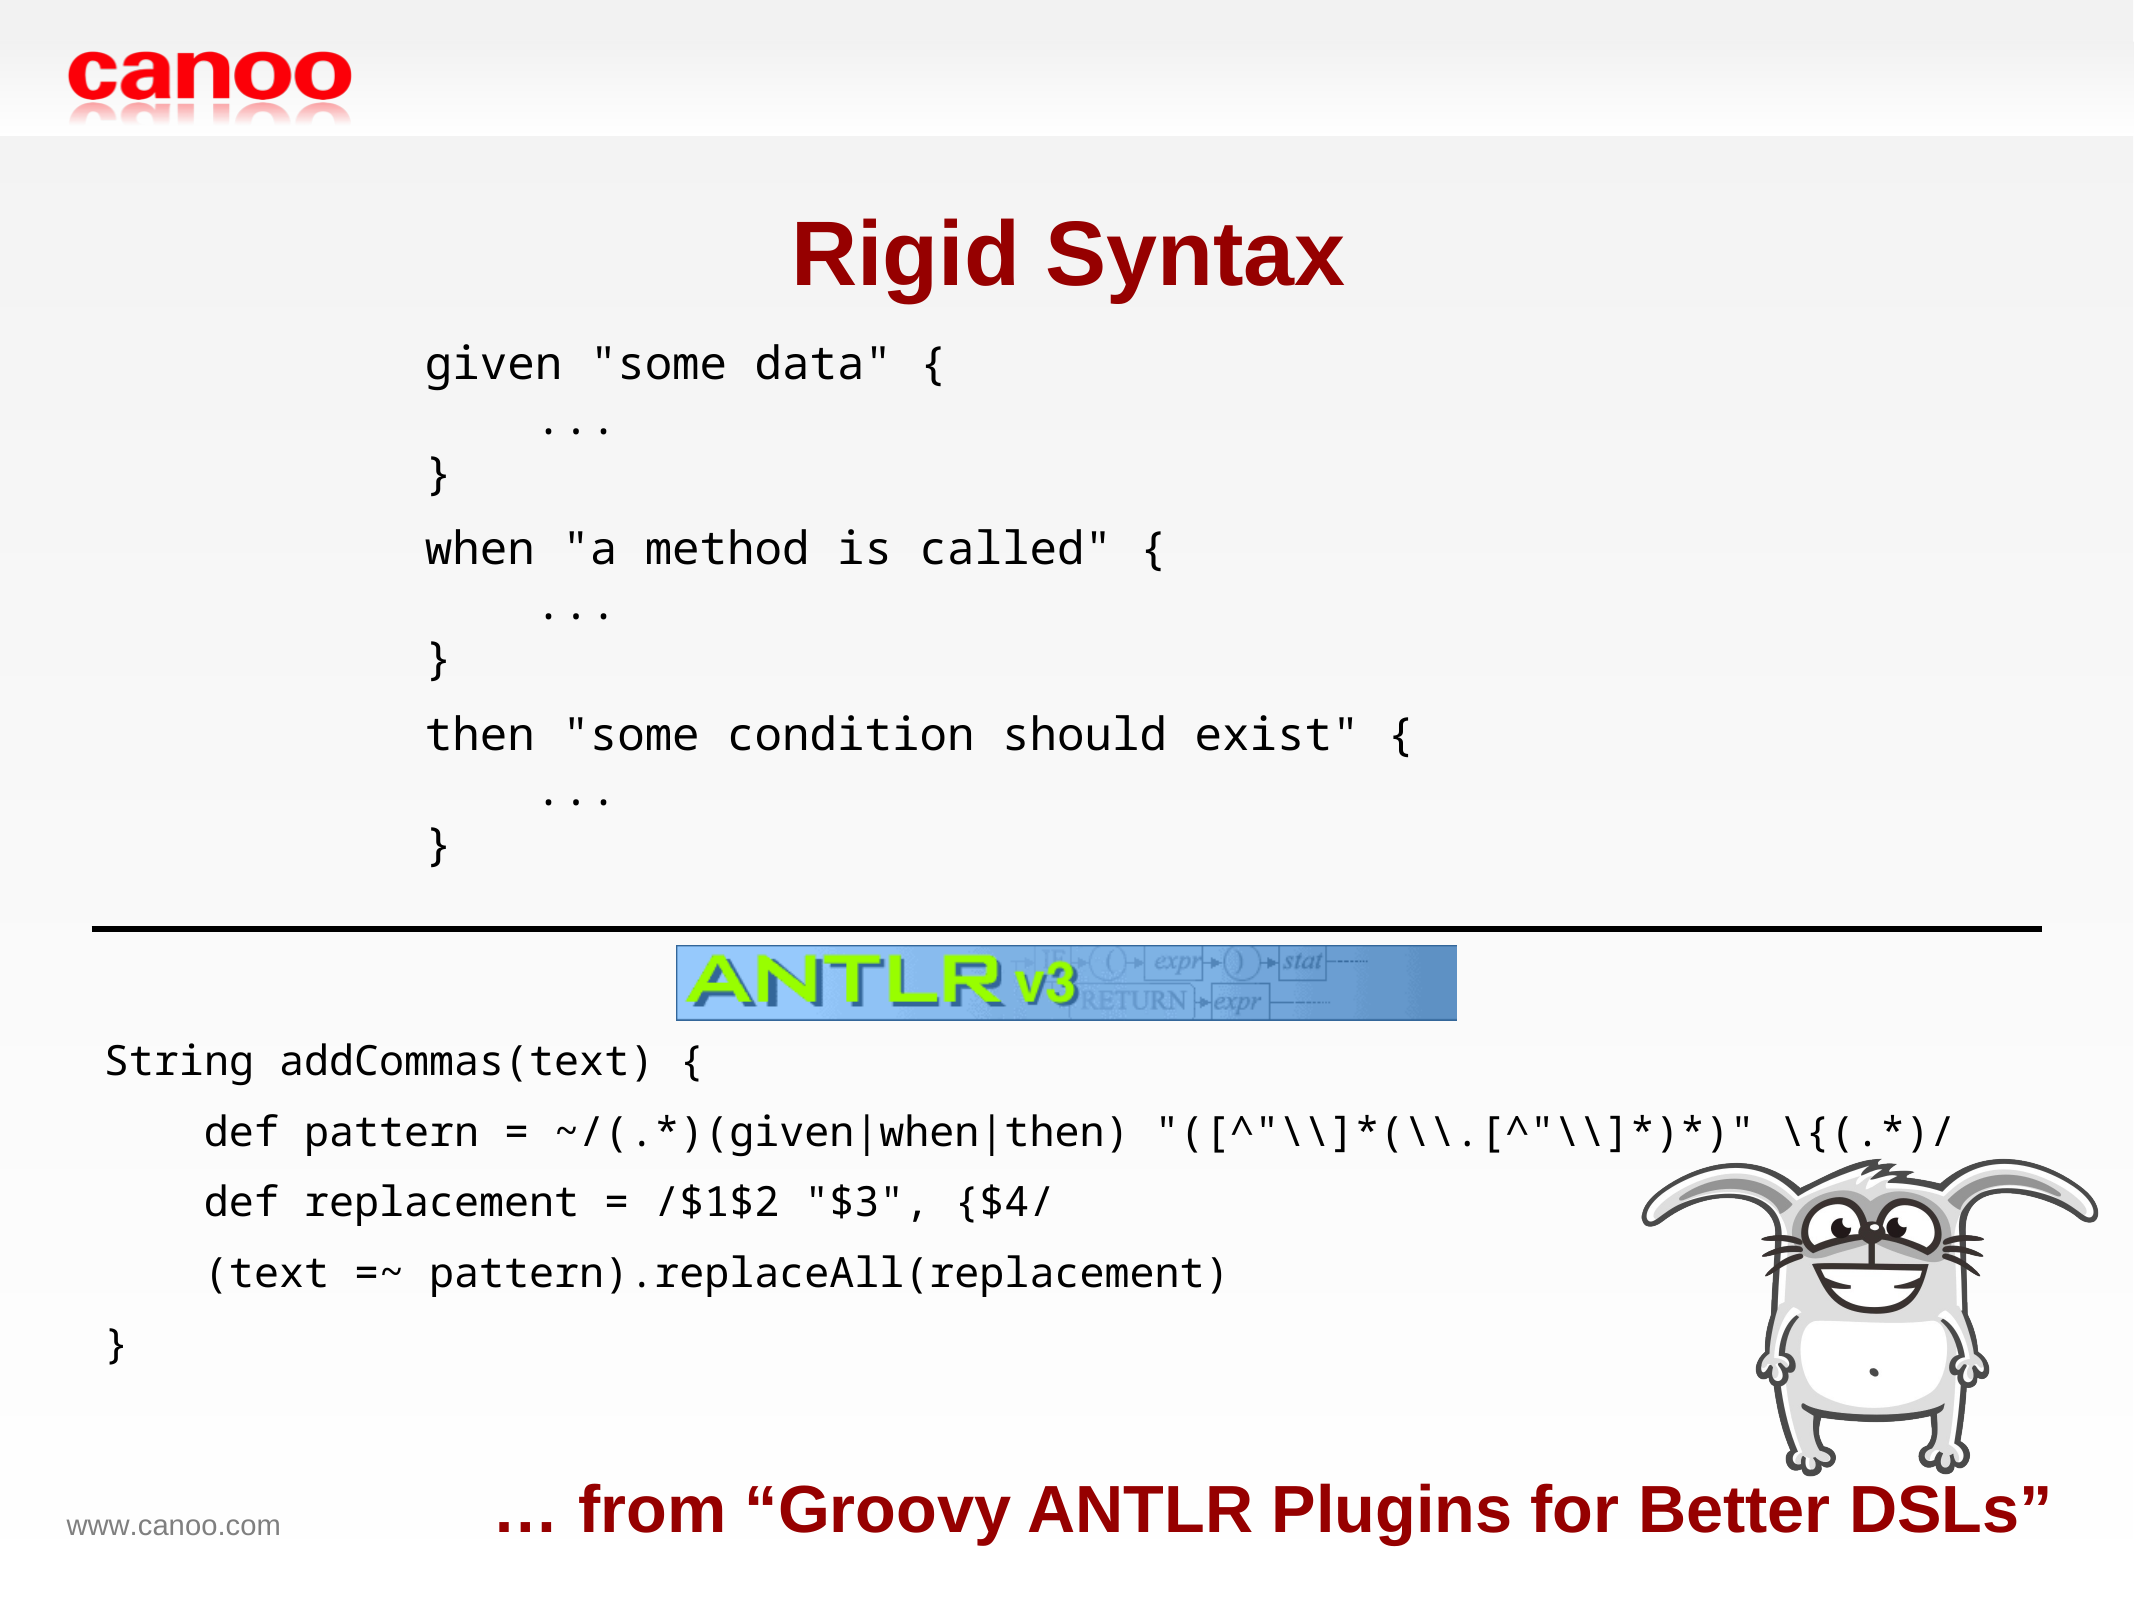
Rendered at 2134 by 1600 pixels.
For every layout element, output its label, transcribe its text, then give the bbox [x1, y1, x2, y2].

title … from “Groovy ANTLR Plugins for Better DSLs” [50, 1451, 2063, 1560]
picture [65, 48, 353, 154]
title Rigid Syntax [62, 185, 2075, 313]
picture [1641, 1156, 2102, 1479]
text_box given "some data" { ... } when "a method is called" { ... } then "some condition should exist" { ... } [424, 333, 1709, 870]
picture [676, 945, 1457, 1021]
subtitle String addCommas(text) { def pattern = ~/(.*)(given|when|then) "([^"\\]*(\\.[^"\\]*)*)" \{(.*)/ def replacement = /$1$2 "$3", {$4/ (text =~ pattern).replaceAll(replacement) } [103, 1024, 2030, 1377]
